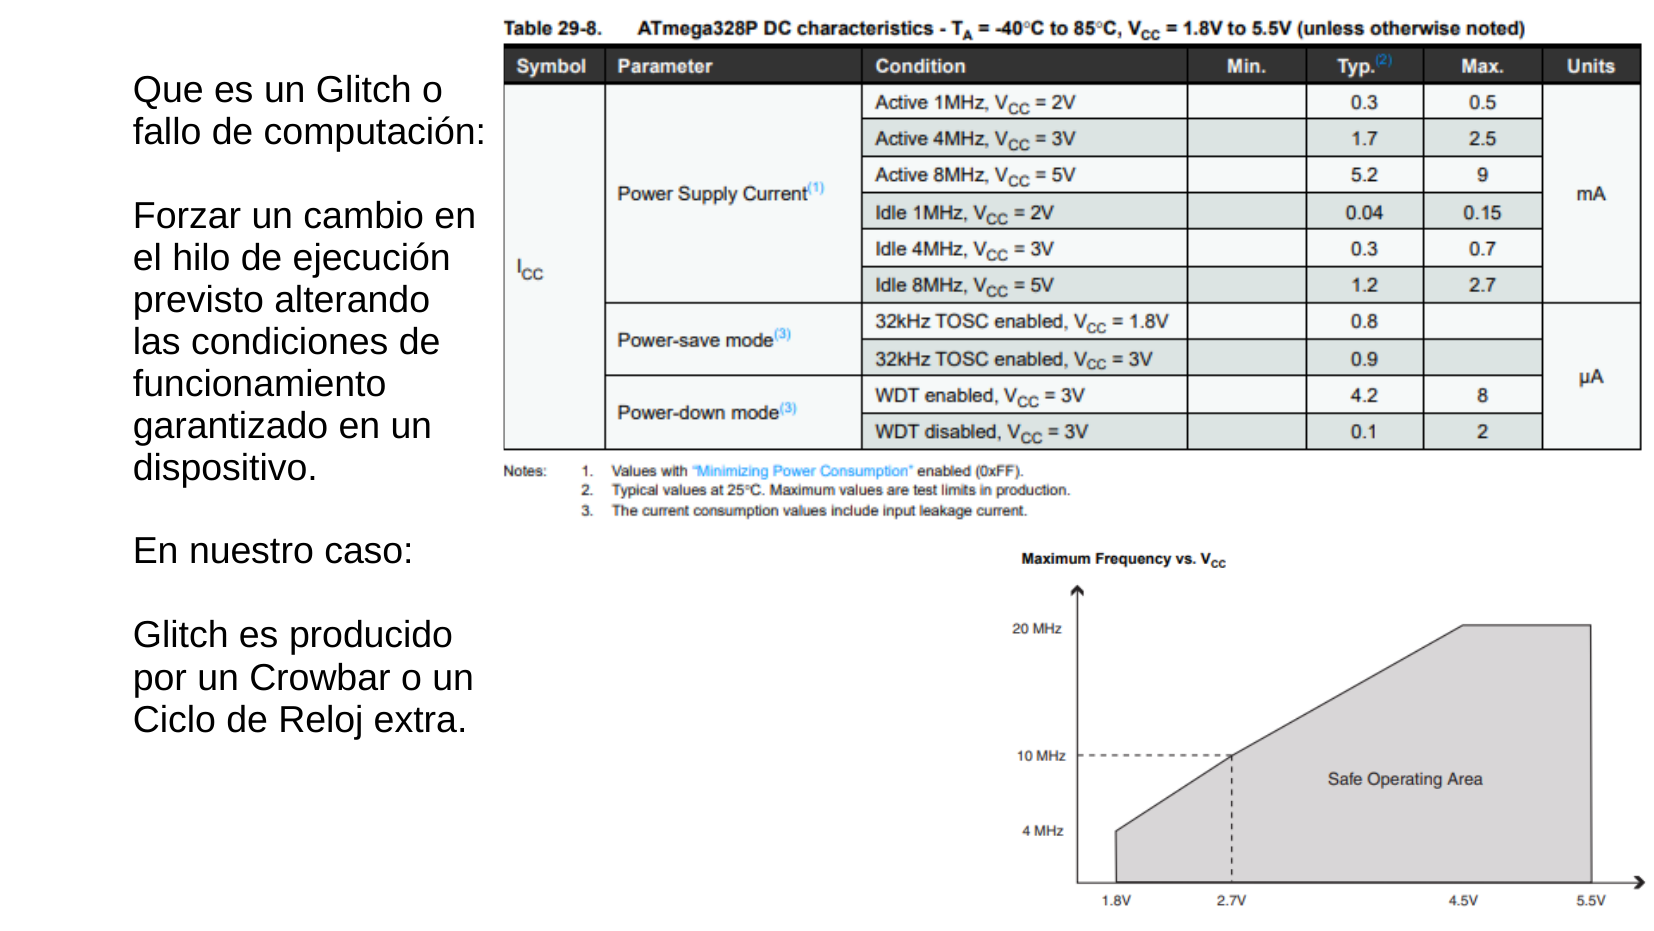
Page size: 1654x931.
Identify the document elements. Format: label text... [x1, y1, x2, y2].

picture [1003, 546, 1654, 931]
picture [503, 0, 1654, 532]
text_box Que es un Glitch o fallo de computación: Forzar un cambio en el hilo de ejecución previsto alterando las condiciones de funcionamiento garantizado en un dispositivo. En nuestro caso: Glitch es producido por un Crowbar o un Ciclo de Reloj extra. [118, 60, 502, 931]
